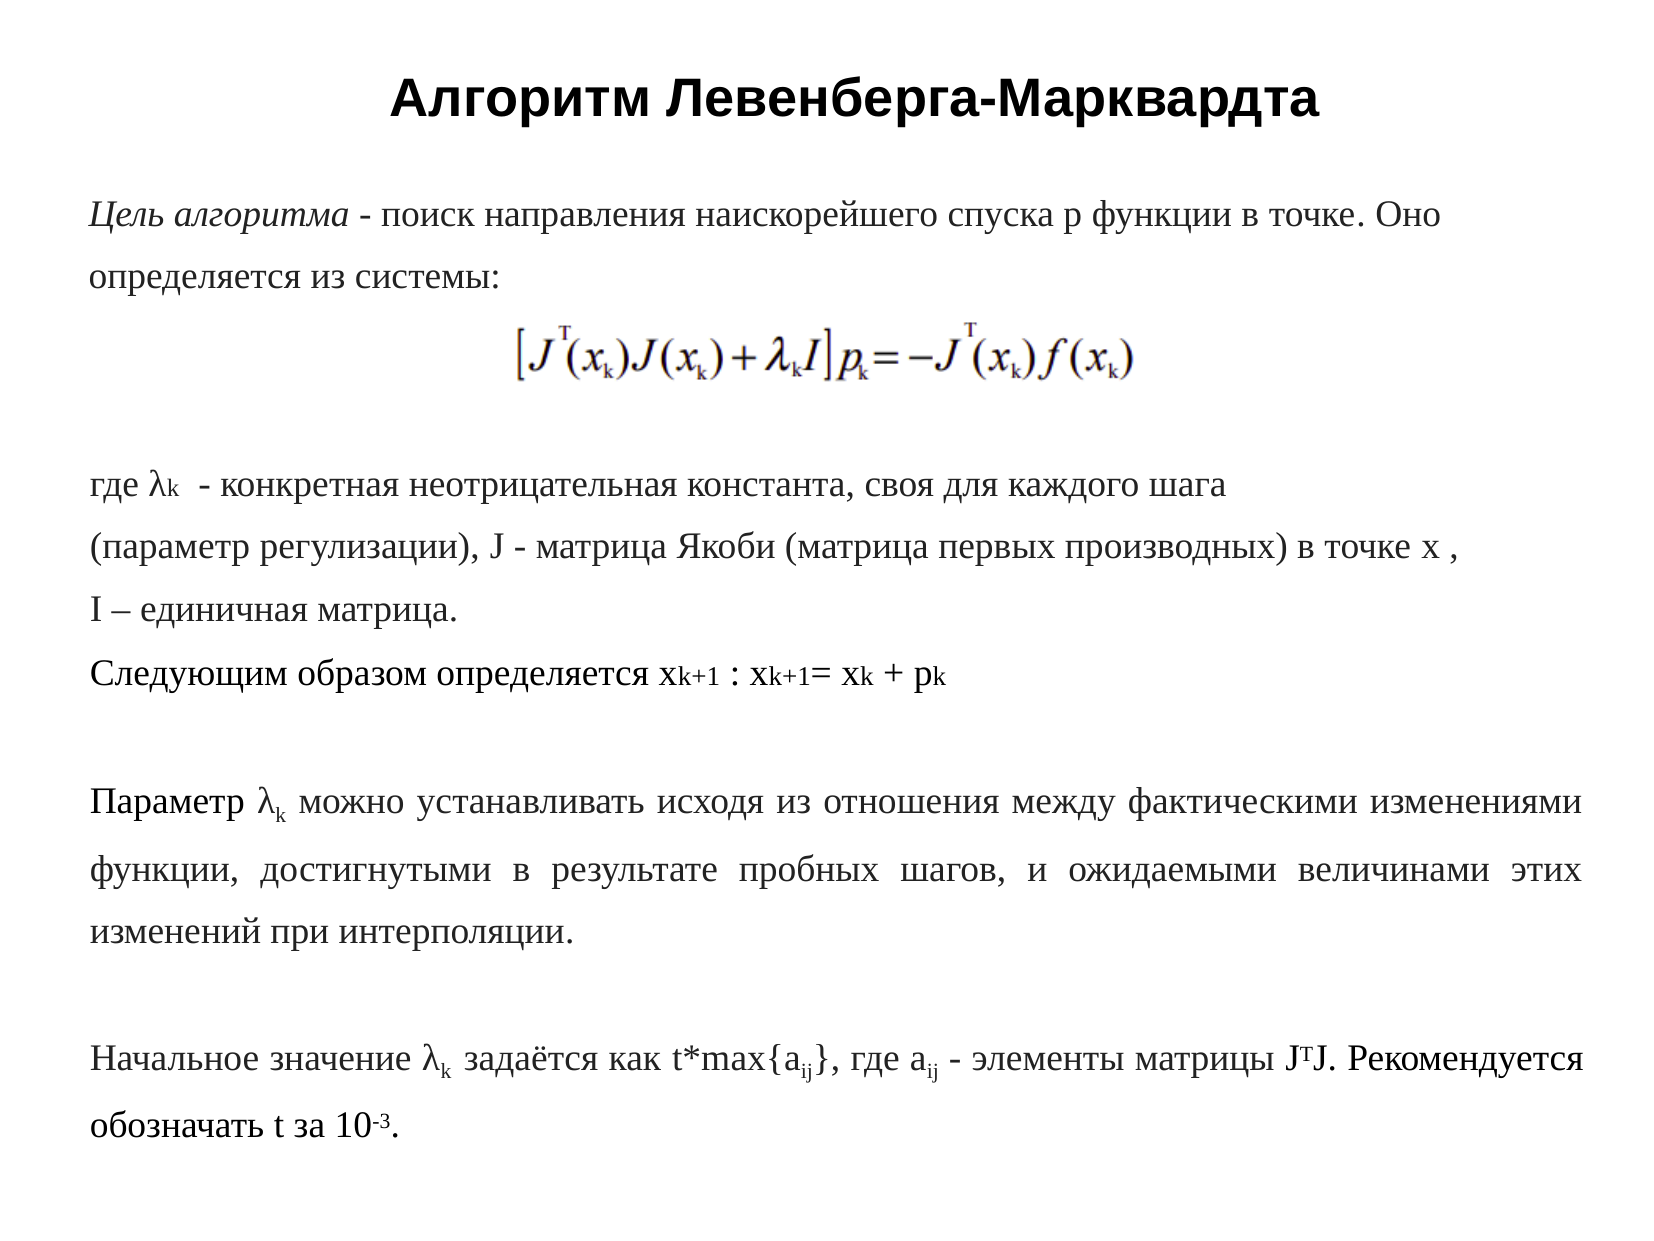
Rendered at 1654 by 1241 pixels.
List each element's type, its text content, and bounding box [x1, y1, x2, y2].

text_box Цель алгоритма - поиск направления наискорейшего спуска р функции в точке. Оно определяется из системы: [30, 164, 1654, 376]
picture [485, 299, 1135, 402]
text_box Алгоритм Левенберга-Марквардта [375, 60, 1336, 136]
text_box где λk - конкретная неотрицательная константа, своя для каждого шага (параметр регулизации), J - матрица Якоби (матрица первых производных) в точке x , I – единичная матрица. [75, 435, 1484, 616]
text_box Параметр λk можно устанавливать исходя из отношения между фактическими изменениями функции, достигнутыми в результате пробных шагов, и ожидаемыми величинами этих изменений при интерполяции. Начальное значение λk задаётся как t*max{aij}, где aij - элементы матрицы JTJ. Рекомендуется обозначать t за 10-3. [75, 750, 1621, 1130]
text_box Cледующим образом определяется хk+1 : xk+1= xk + pk [75, 645, 1272, 743]
